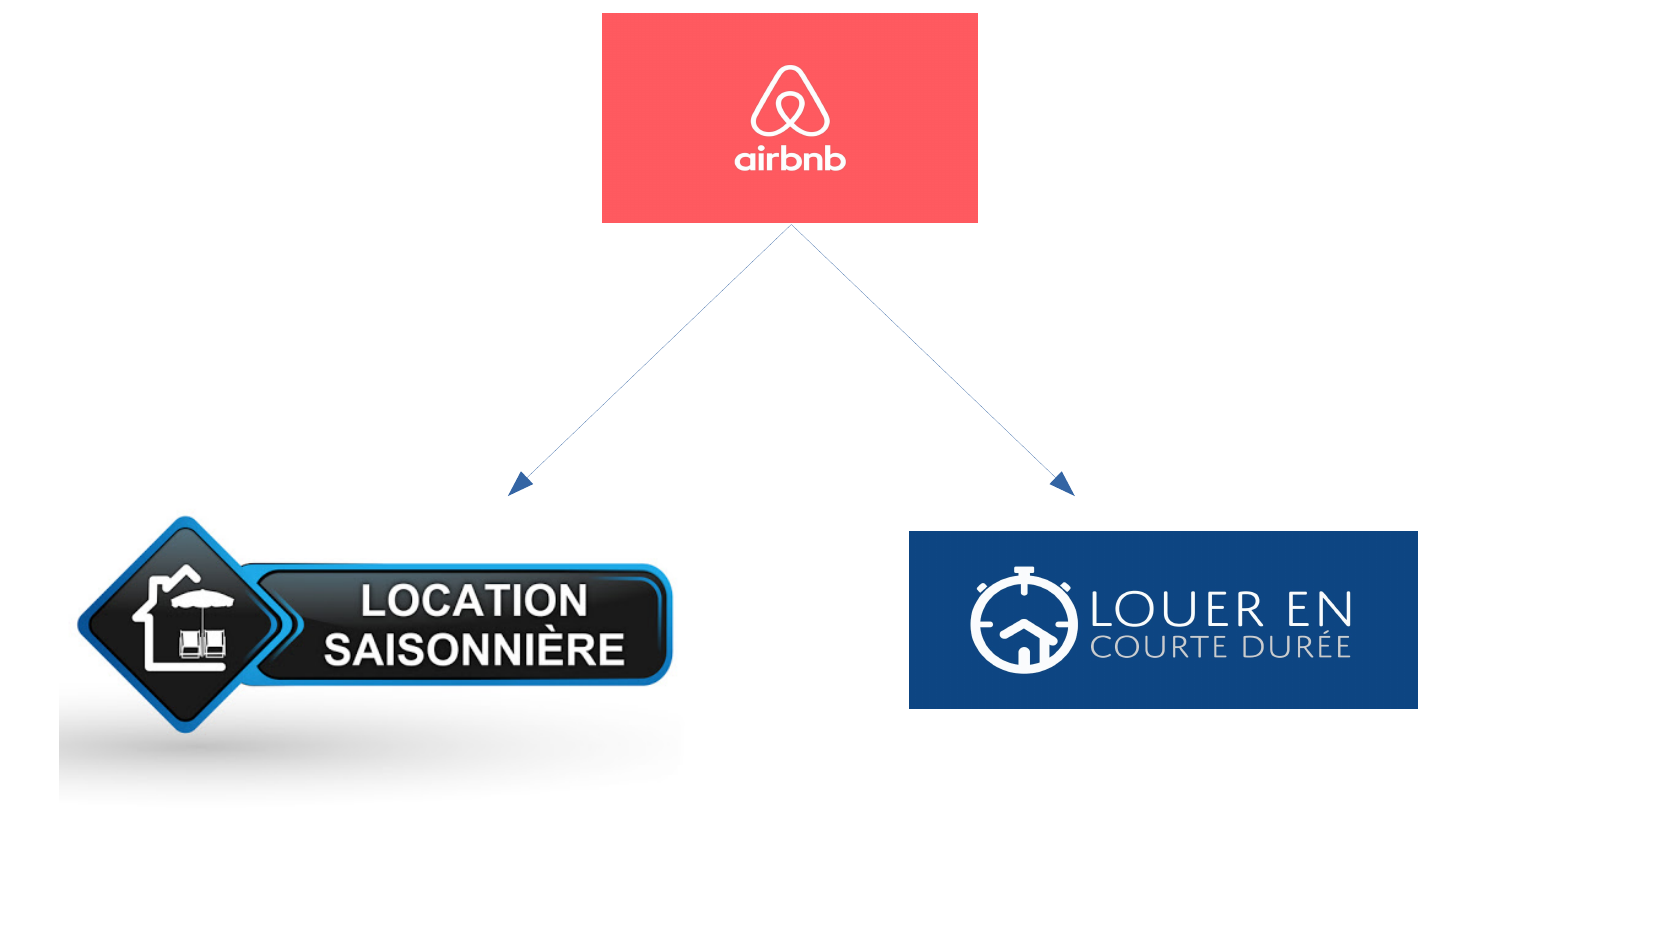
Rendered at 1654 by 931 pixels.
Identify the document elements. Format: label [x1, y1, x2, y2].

picture [602, 13, 978, 224]
picture [909, 531, 1418, 709]
picture [59, 342, 687, 846]
